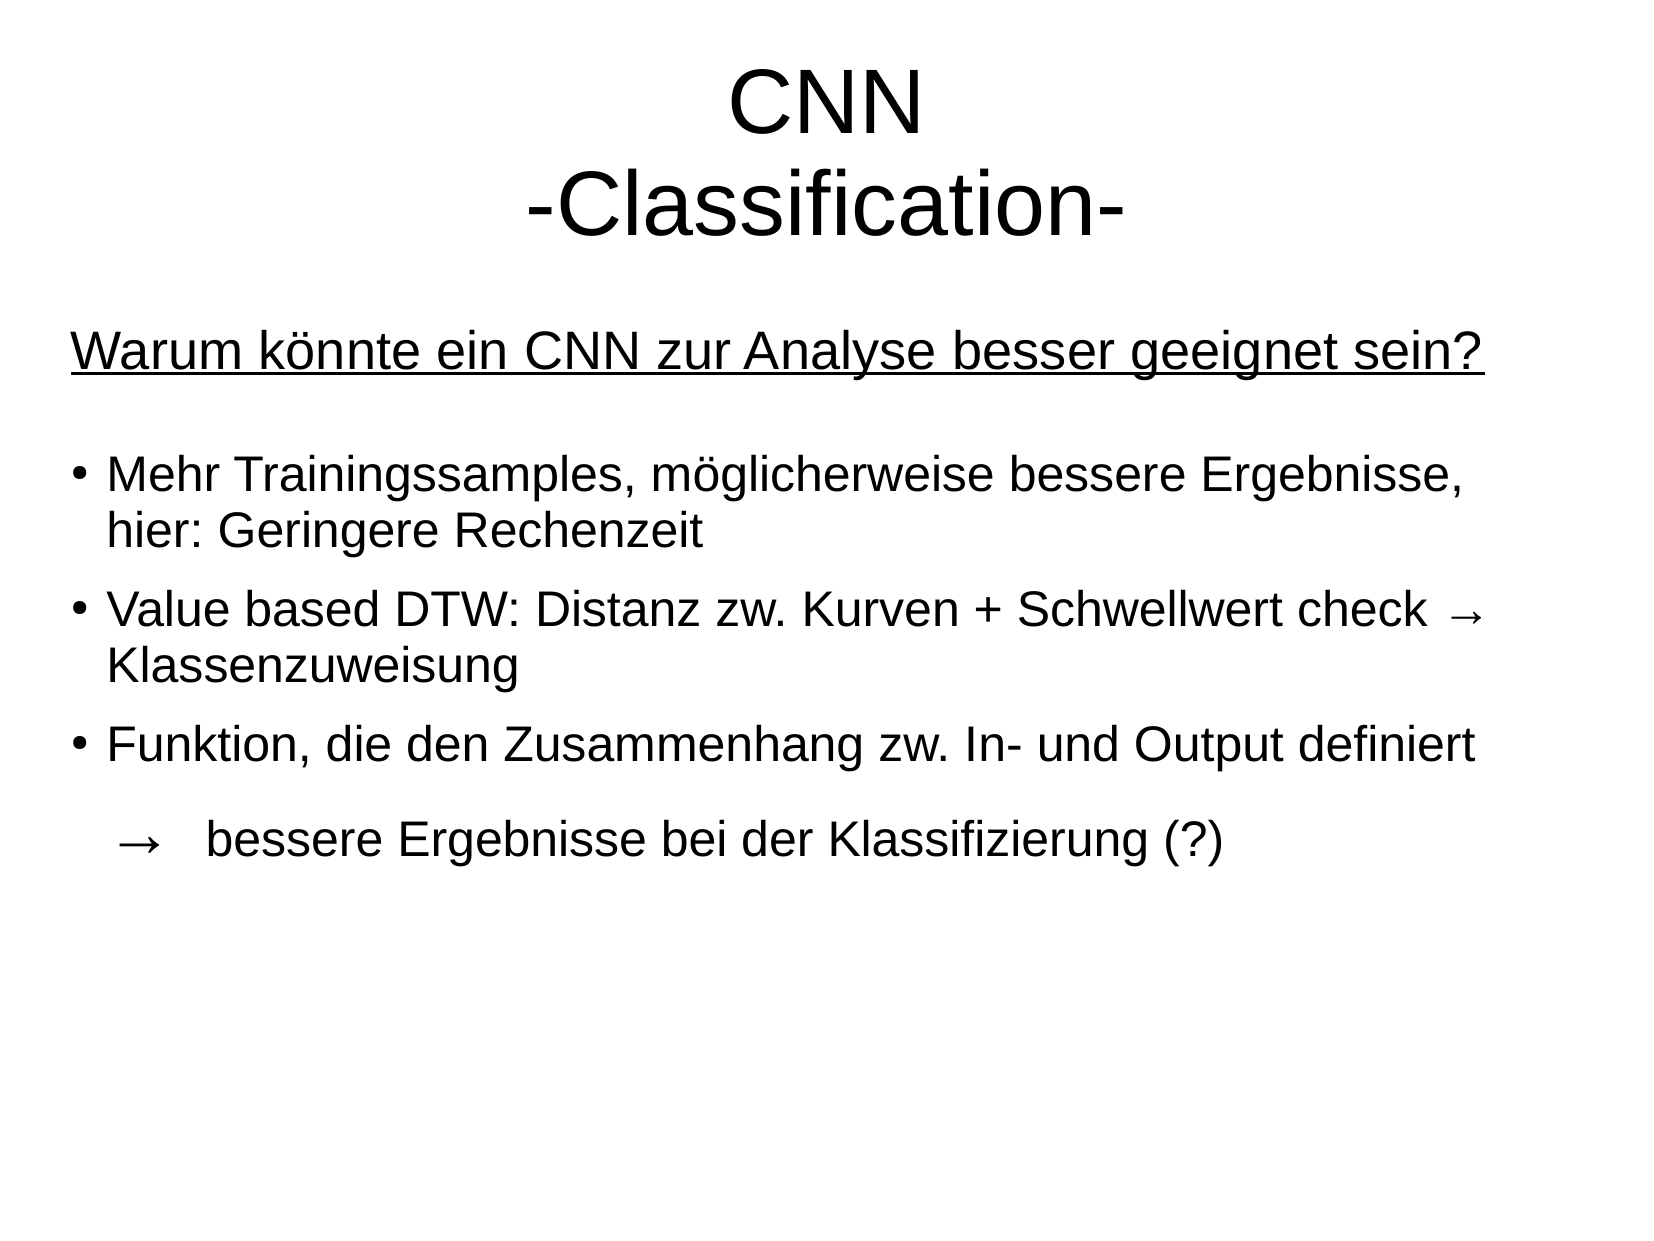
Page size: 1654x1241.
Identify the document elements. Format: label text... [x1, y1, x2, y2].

subtitle Warum könnte ein CNN zur Analyse besser geeignet sein? Mehr Trainingssamples, möglicherweise bessere Ergebnisse, hier: Geringere Rechenzeit Value based DTW: Distanz zw. Kurven + Schwellwert check → Klassenzuweisung Funktion, die den Zusammenhang zw. In- und Output definiert → bessere Ergebnisse bei der Klassifizierung (?) [70, 283, 1560, 1139]
title CNN -Classification- [82, 49, 1571, 257]
